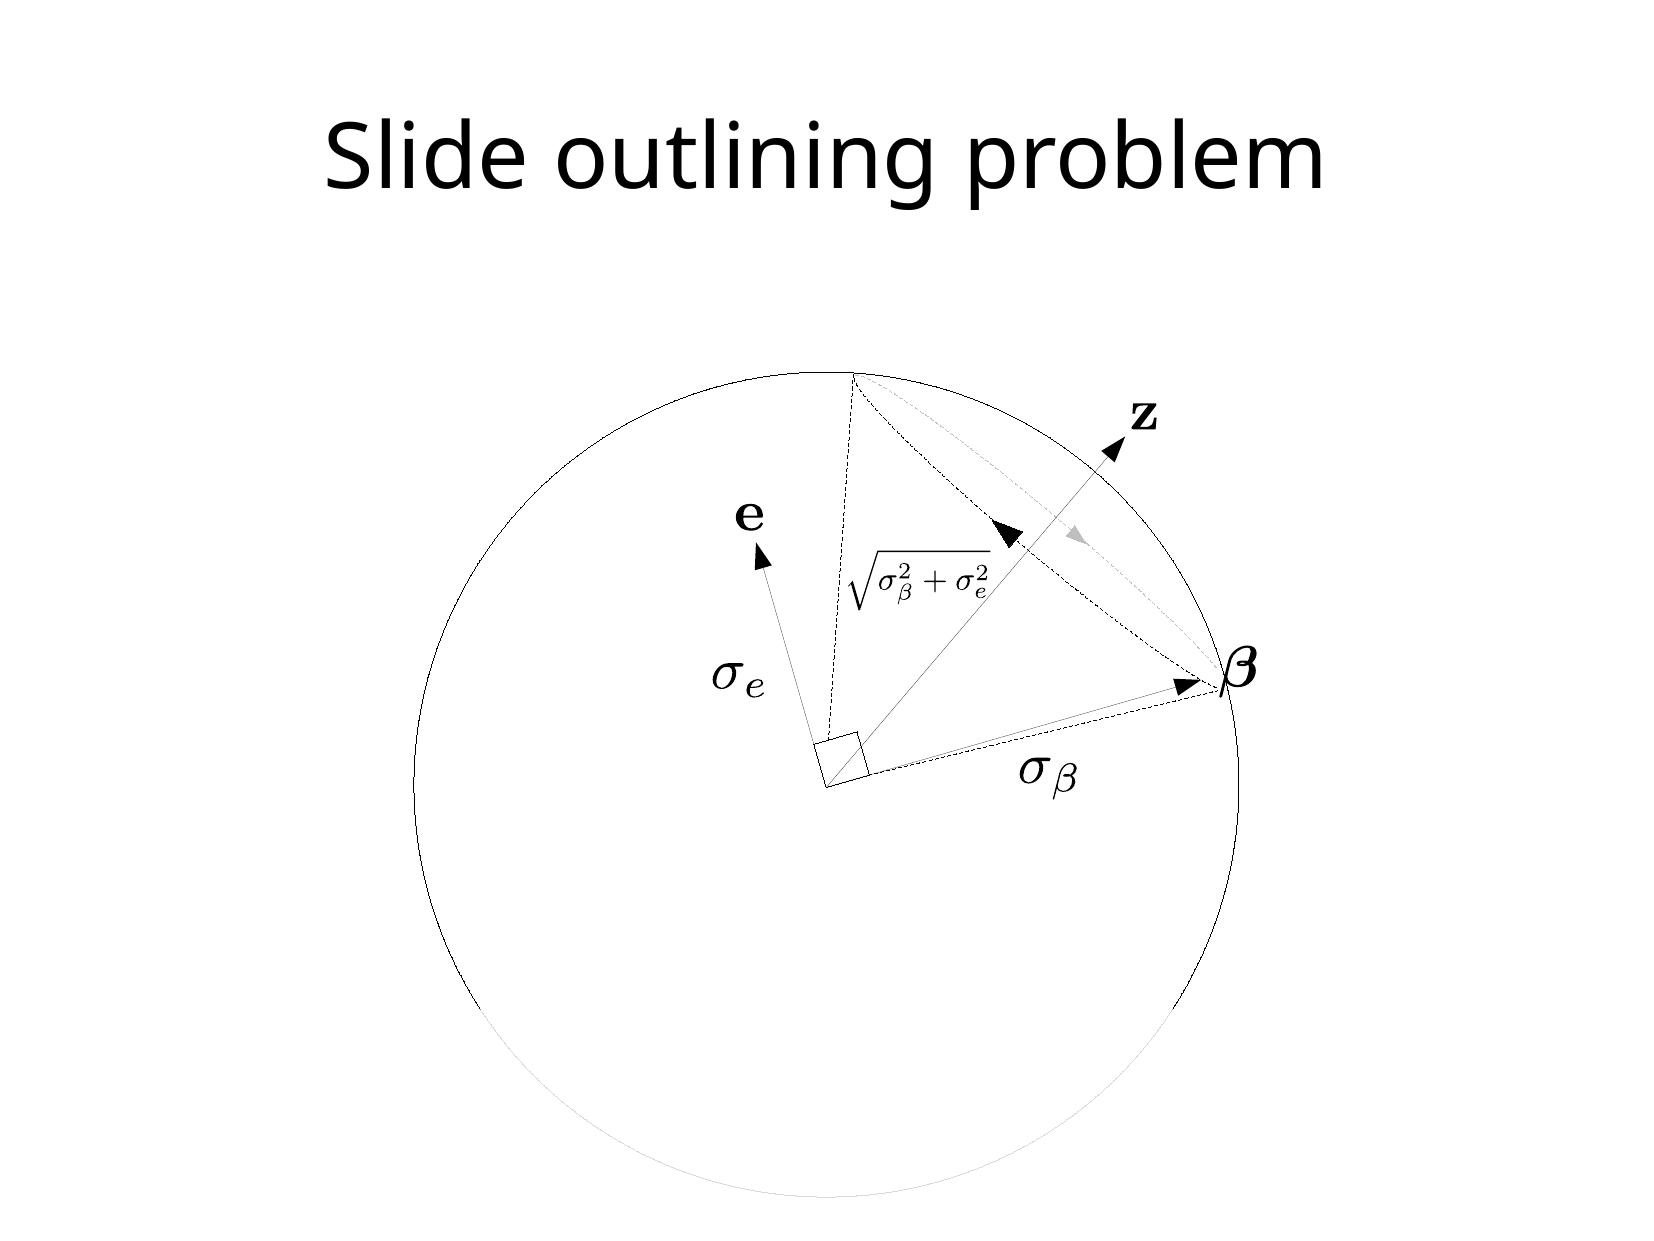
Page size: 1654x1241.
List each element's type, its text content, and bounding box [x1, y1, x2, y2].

title Slide outlining problem [82, 49, 1571, 257]
text_box [813, 731, 861, 787]
text_box [710, 663, 766, 698]
text_box [475, 1009, 1177, 1214]
text_box [978, 596, 991, 611]
text_box [1017, 757, 1080, 800]
text_box [1043, 512, 1259, 698]
text_box [854, 354, 1060, 534]
text_box [1129, 403, 1160, 430]
text_box [844, 550, 991, 611]
text_box [829, 747, 870, 786]
text_box [992, 519, 1023, 548]
text_box [734, 503, 765, 531]
